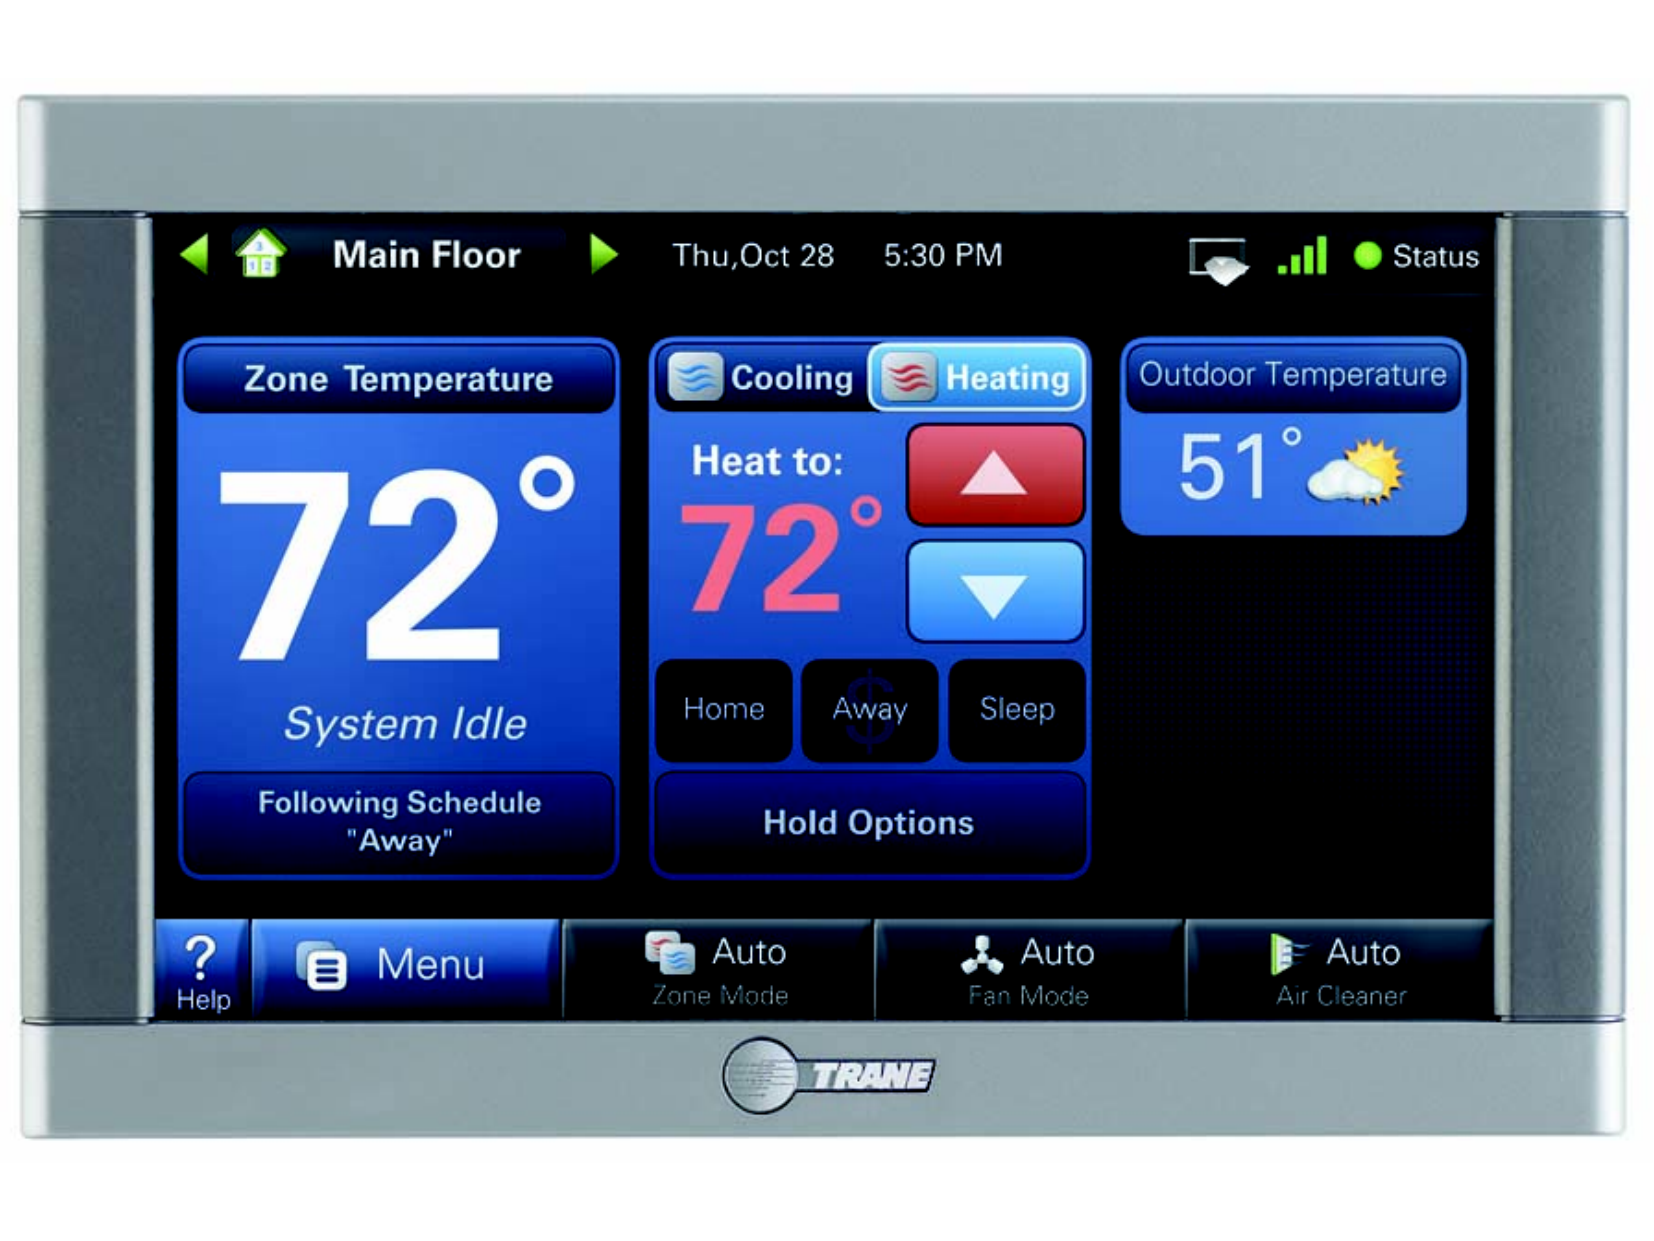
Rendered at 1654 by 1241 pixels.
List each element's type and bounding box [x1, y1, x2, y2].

picture [0, 78, 1653, 1163]
